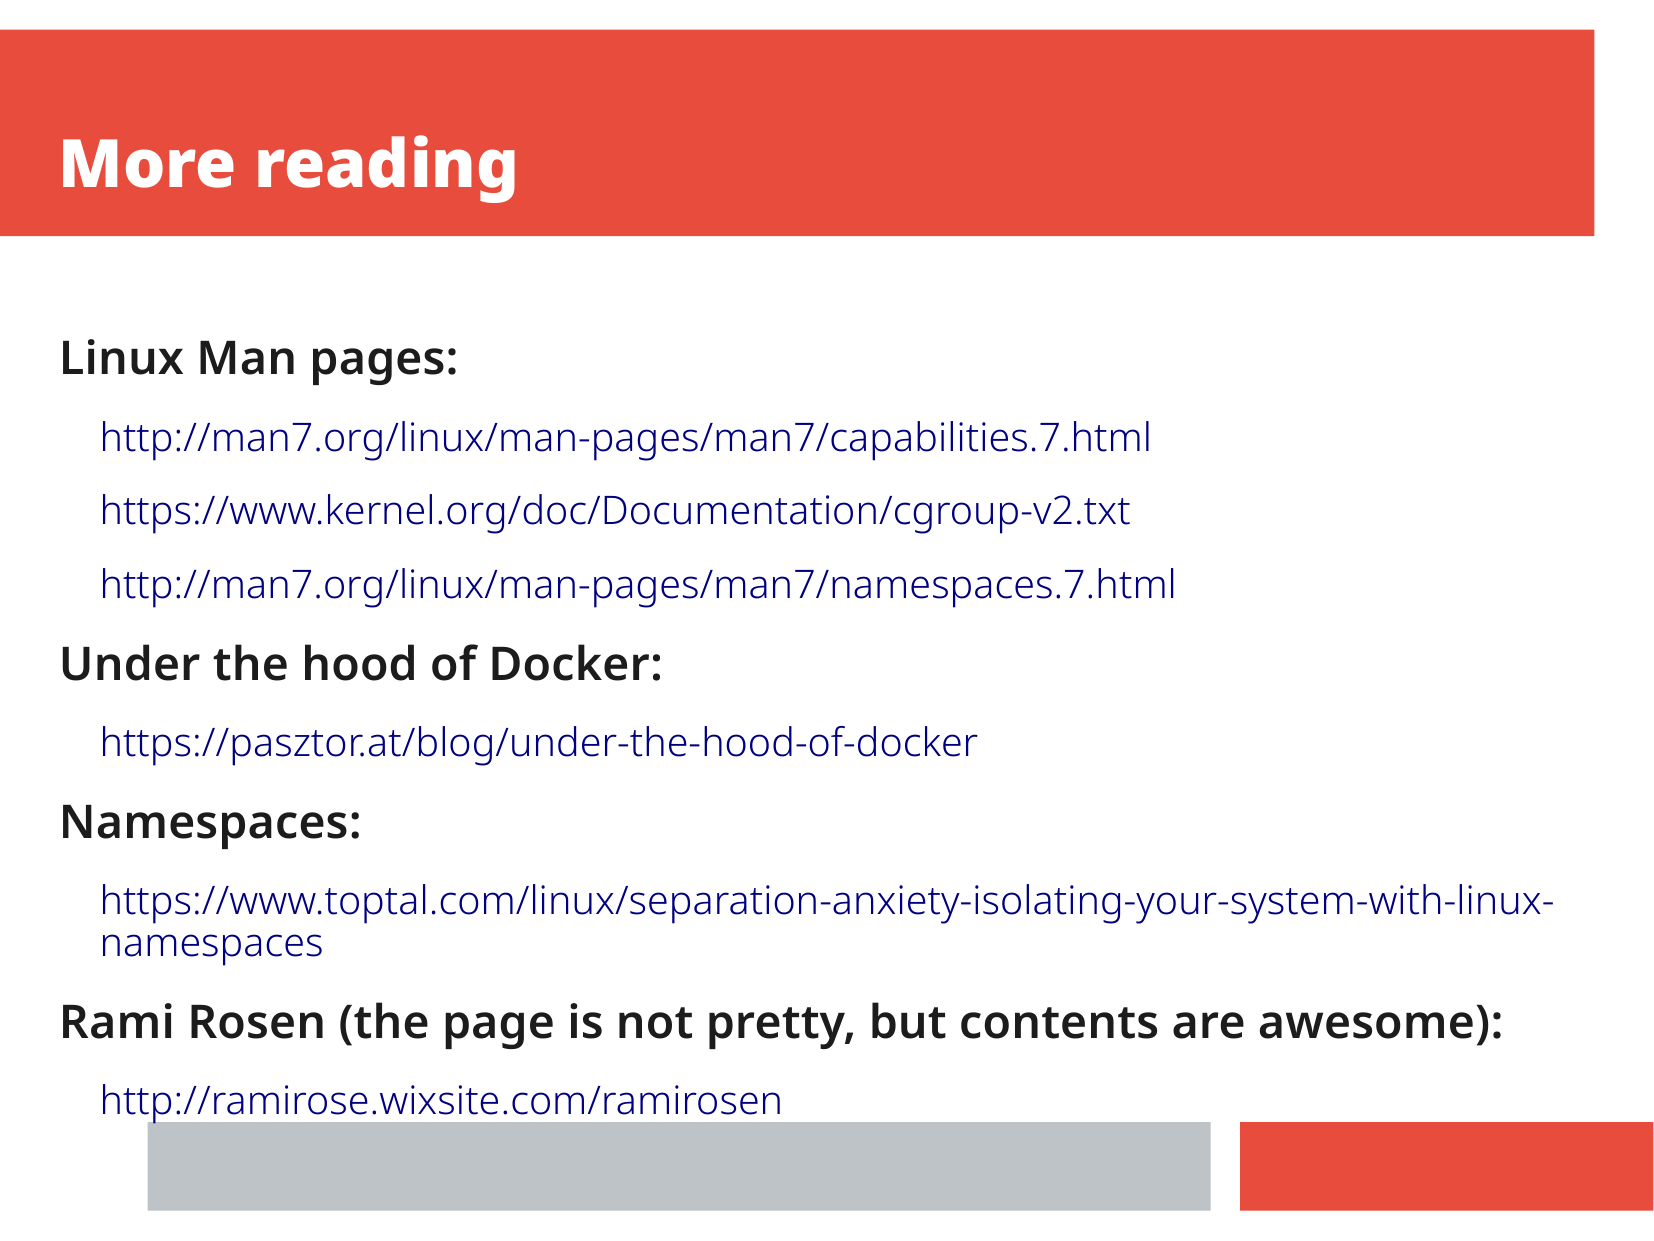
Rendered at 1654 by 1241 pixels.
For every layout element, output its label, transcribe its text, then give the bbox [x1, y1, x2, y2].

title More reading [59, 59, 1595, 207]
list Linux Man pages: http://man7.org/linux/man-pages/man7/capabilities.7.html https://www.kernel.org/doc/Documentation/cgroup-v2.txt http://man7.org/linux/man-pages/man7/namespaces.7.html Under the hood of Docker: https://pasztor.at/blog/under-the-hood-of-docker Namespaces: https://www.toptal.com/linux/separation-anxiety-isolating-your-system-with-linux-namespaces Rami Rosen (the page is not pretty, but contents are awesome): http://ramirose.wixsite.com/ramirosen [59, 324, 1565, 1093]
